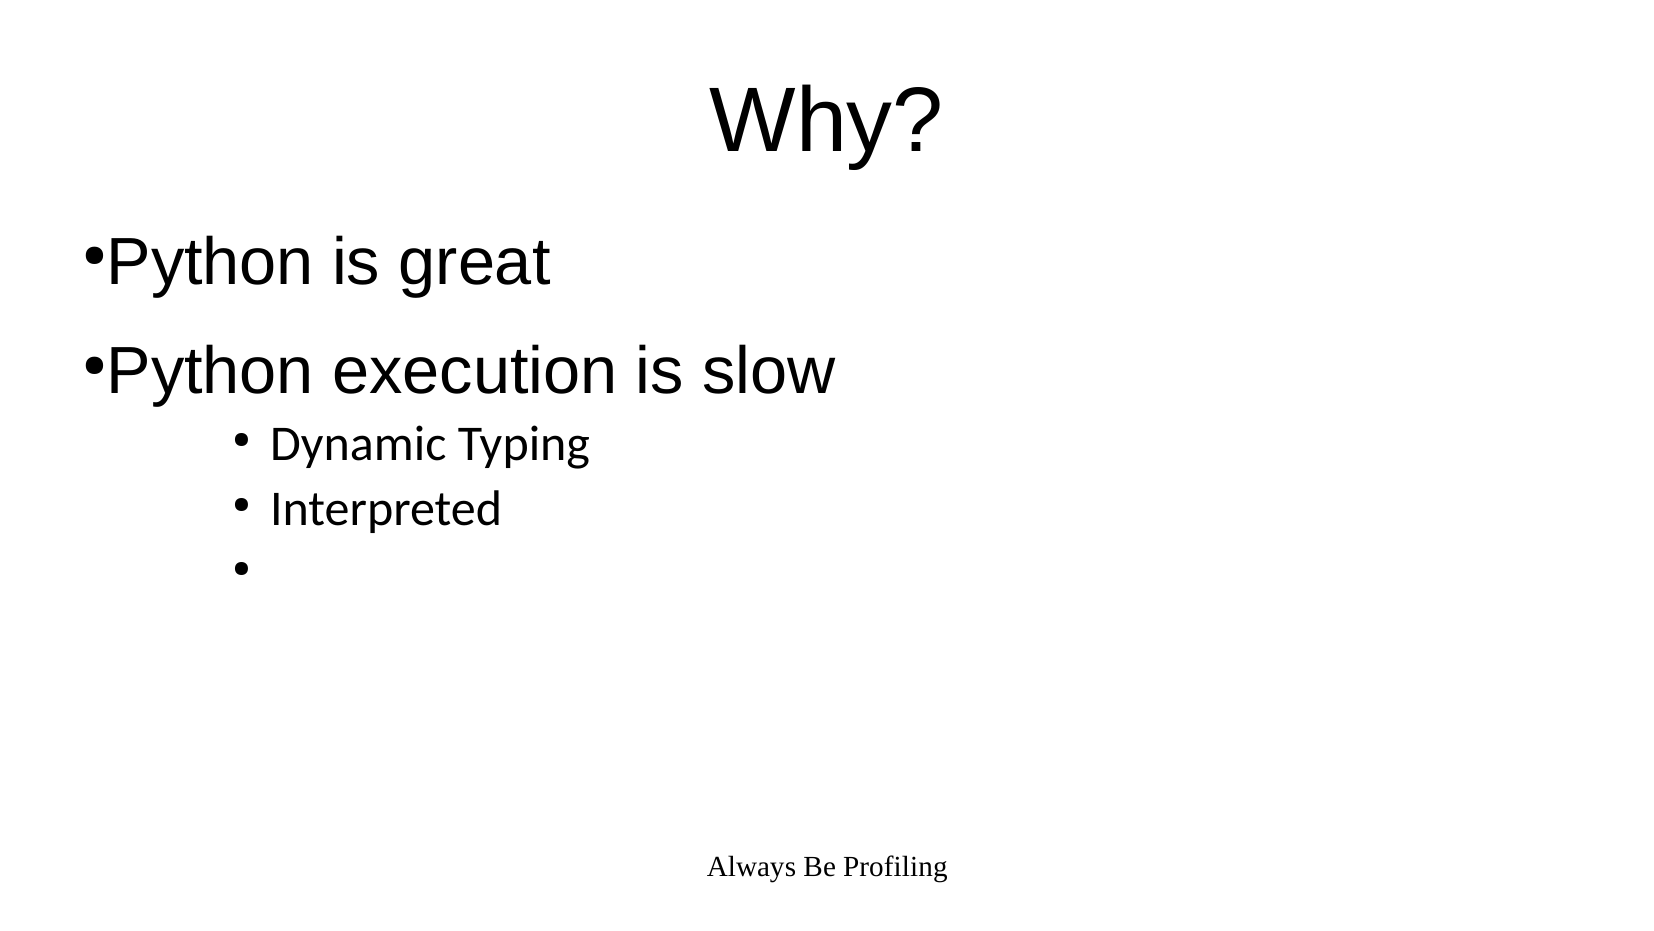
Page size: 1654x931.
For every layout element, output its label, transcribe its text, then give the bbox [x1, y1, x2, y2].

title Why? [82, 37, 1571, 193]
list Python is great Python execution is slow Dynamic Typing Interpreted [82, 217, 1571, 758]
text_box Always Be Profiling [565, 847, 1090, 912]
